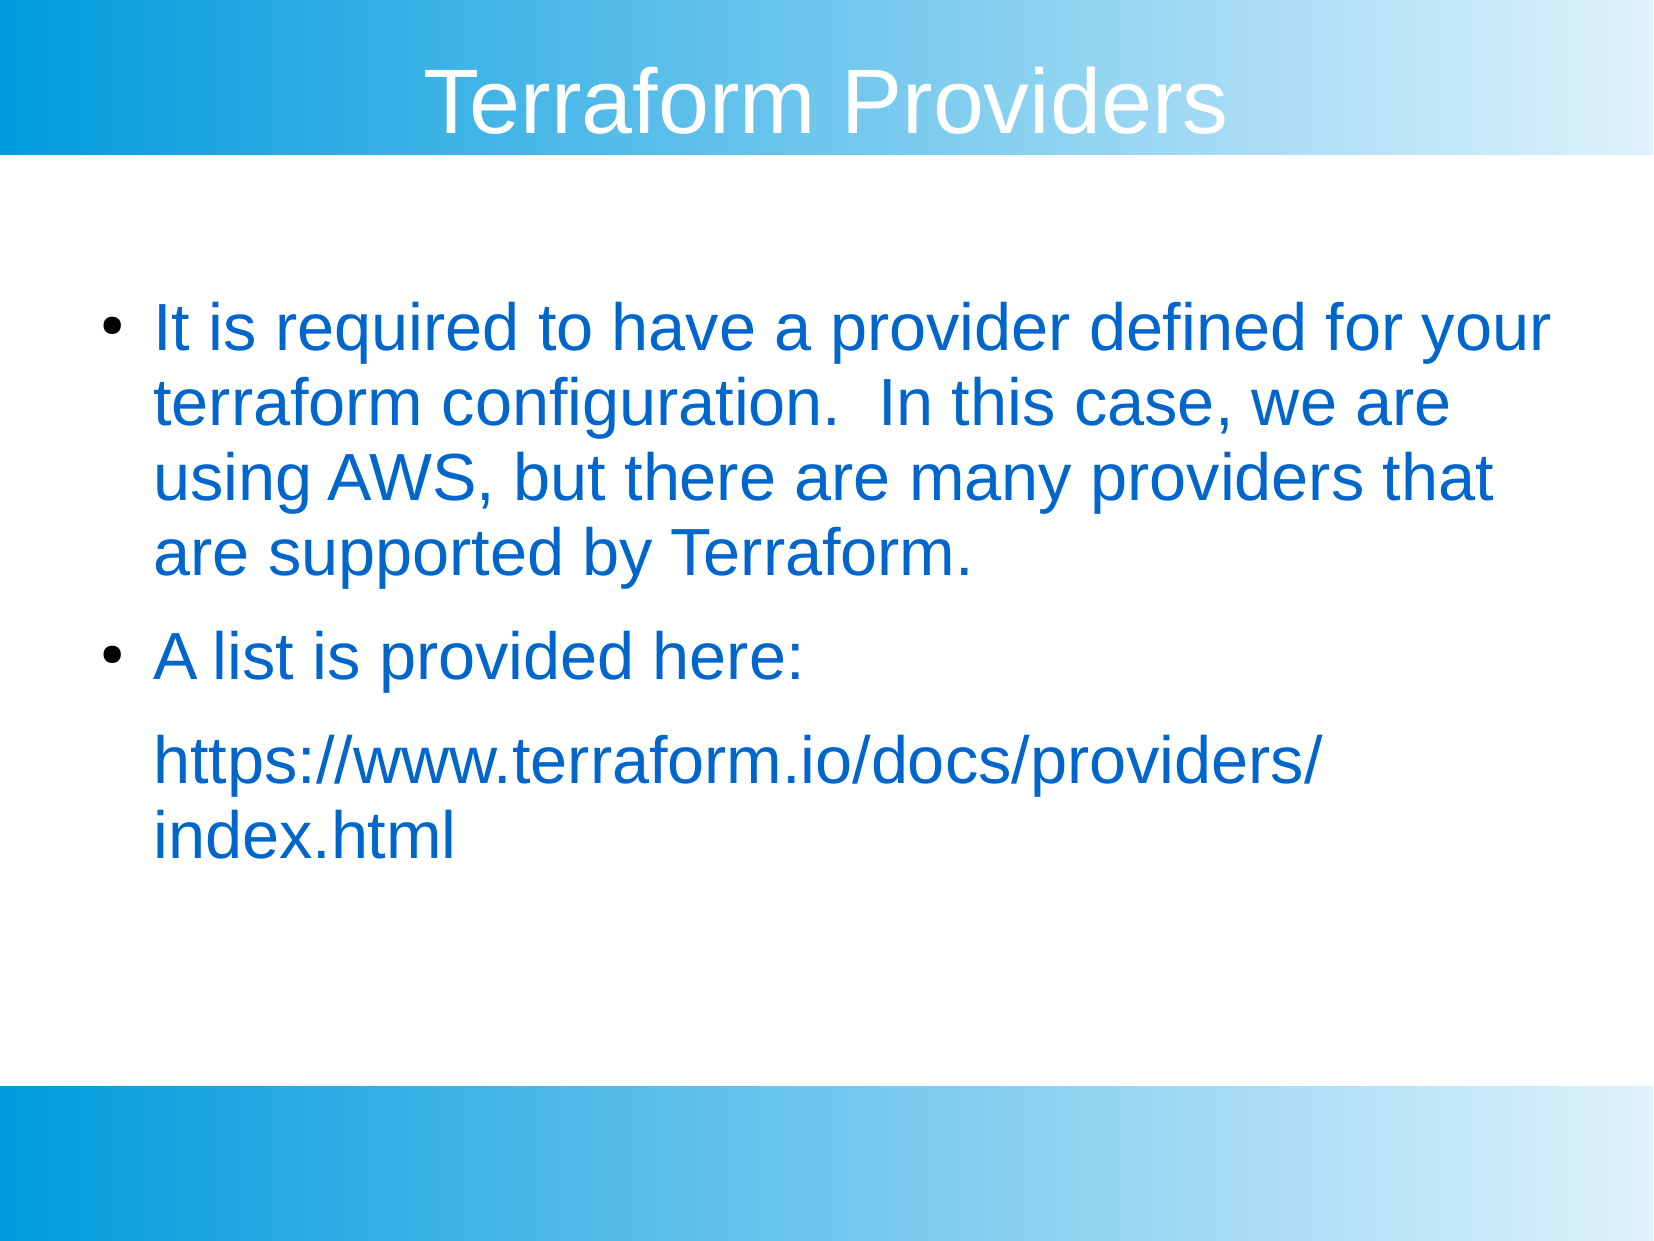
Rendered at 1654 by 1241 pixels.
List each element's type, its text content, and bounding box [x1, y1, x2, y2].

title Terraform Providers [82, 49, 1571, 155]
list It is required to have a provider defined for your terraform configuration. In this case, we are using AWS, but there are many providers that are supported by Terraform. A list is provided here: https://www.terraform.io/docs/providers/index.html [82, 290, 1571, 1010]
